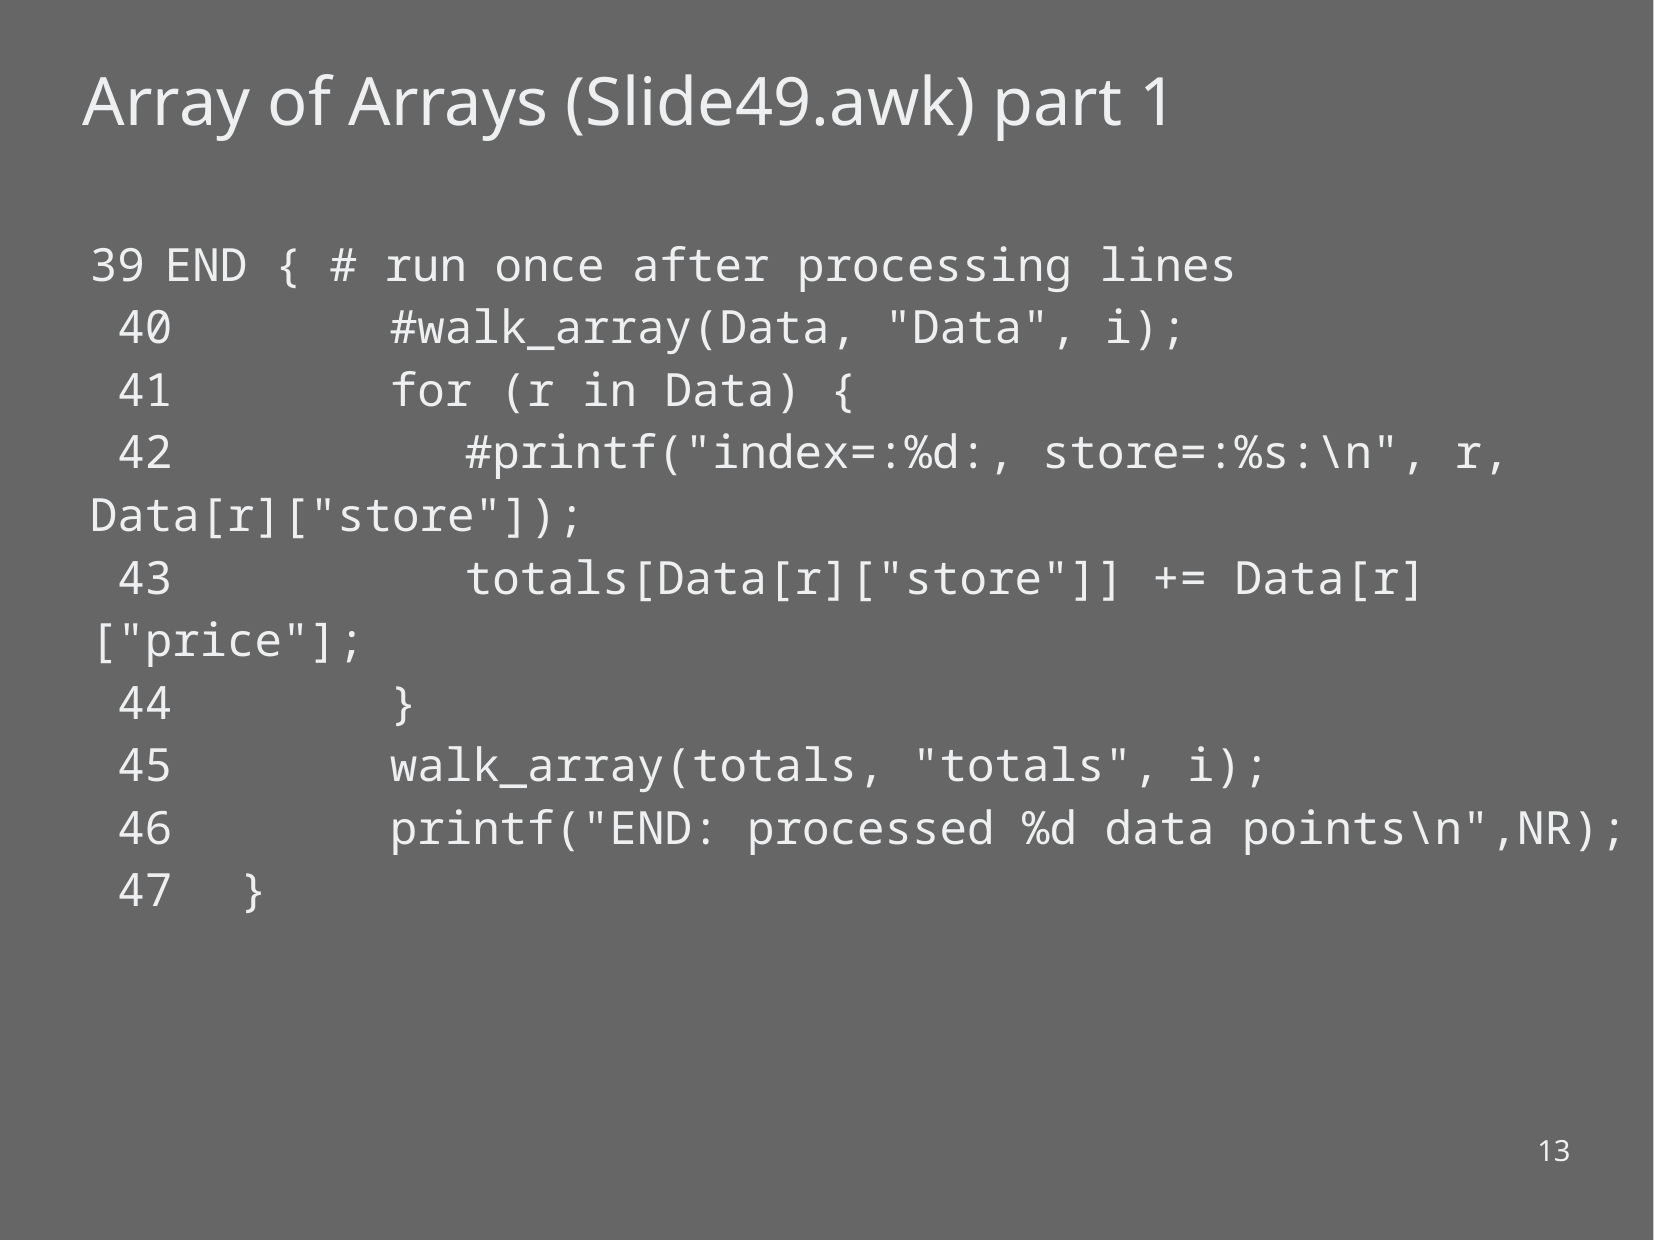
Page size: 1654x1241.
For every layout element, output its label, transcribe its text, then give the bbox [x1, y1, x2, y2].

title Array of Arrays (Slide49.awk) part 1 [82, 49, 1571, 151]
text_box 39 END { # run once after processing lines 40 #walk_array(Data, "Data", i); 41 for (r in Data) { 42 #printf("index=:%d:, store=:%s:\n", r, Data[r]["store"]); 43 totals[Data[r]["store"]] += Data[r]["price"]; 44 } 45 walk_array(totals, "totals", i); 46 printf("END: processed %d data points\n",NR); 47 } [75, 225, 1651, 790]
